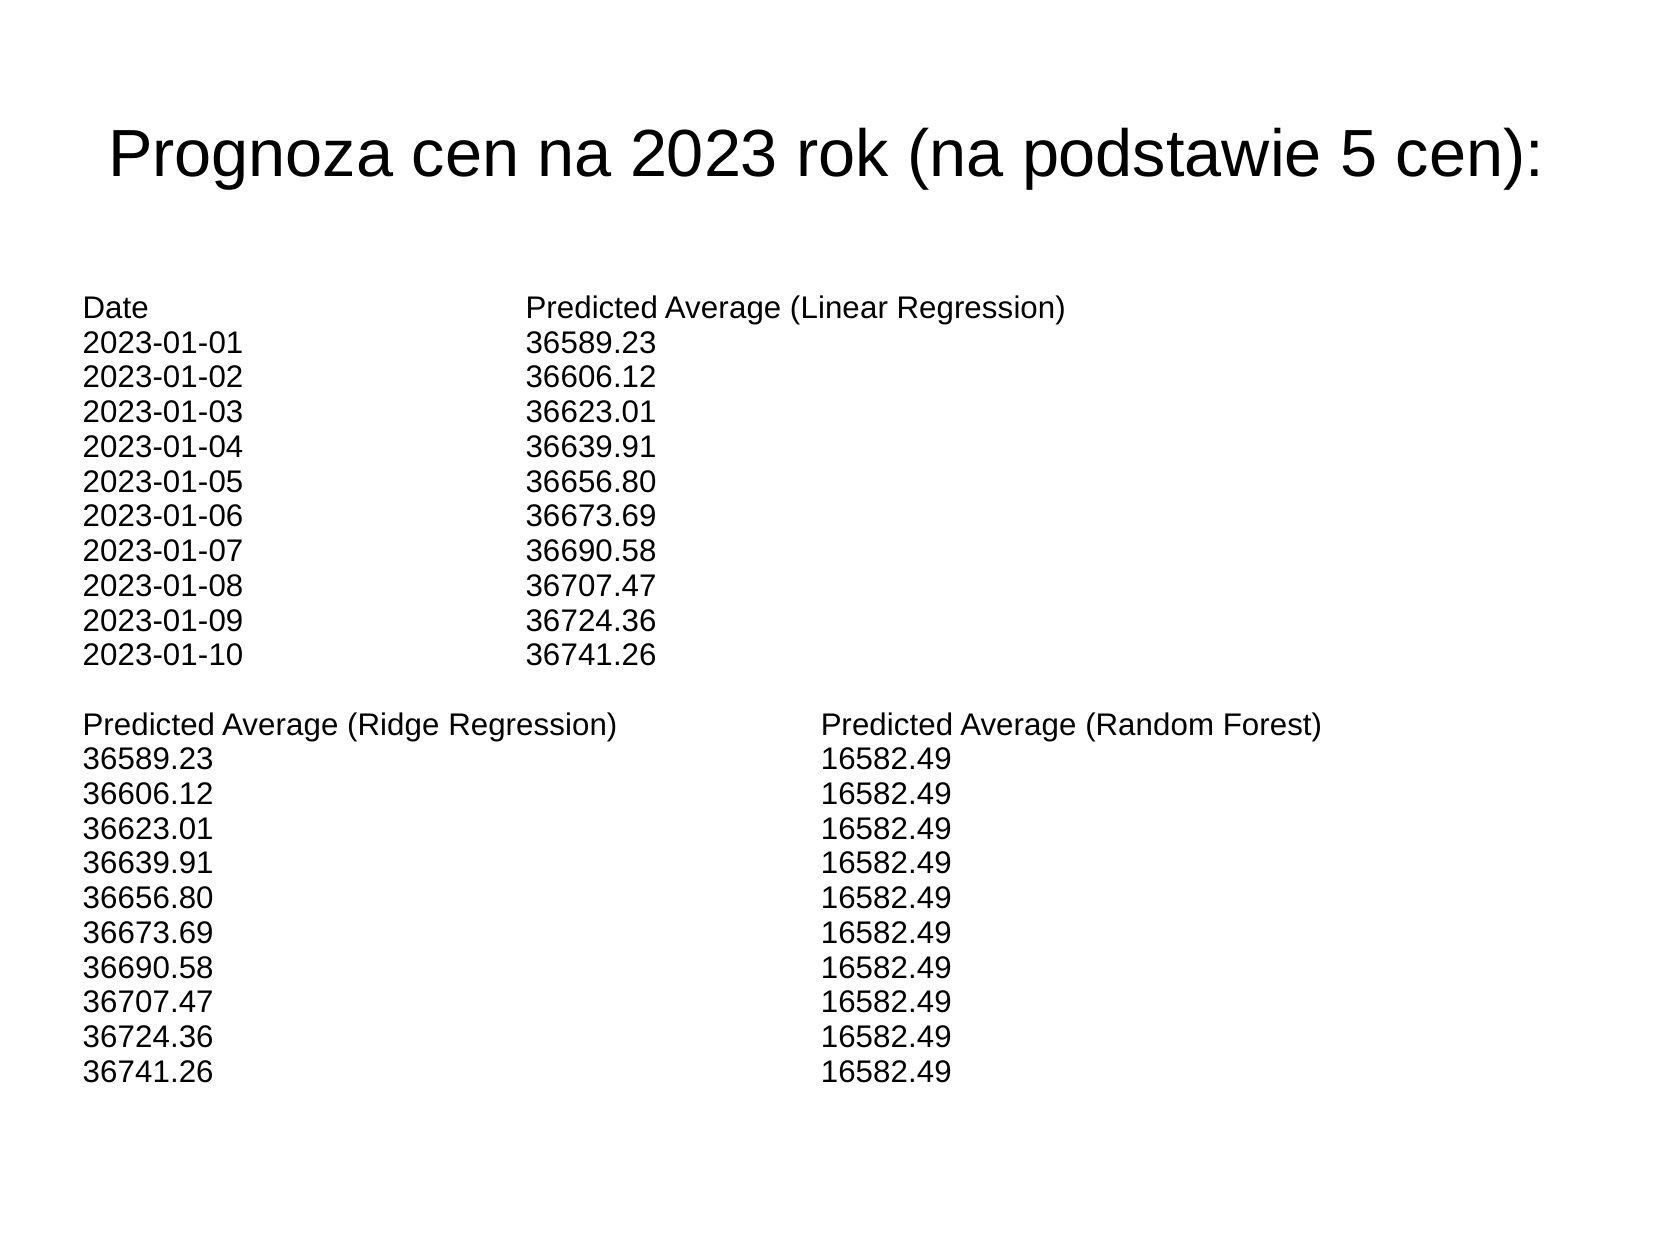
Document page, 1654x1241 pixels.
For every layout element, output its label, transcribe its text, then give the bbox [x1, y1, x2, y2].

title Prognoza cen na 2023 rok (na podstawie 5 cen): [82, 49, 1571, 257]
list Date Predicted Average (Linear Regression) 2023-01-01 36589.23 2023-01-02 36606.12 2023-01-03 36623.01 2023-01-04 36639.91 2023-01-05 36656.80 2023-01-06 36673.69 2023-01-07 36690.58 2023-01-08 36707.47 2023-01-09 36724.36 2023-01-10 36741.26 Predicted Average (Ridge Regression) Predicted Average (Random Forest) 36589.23 16582.49 36606.12 16582.49 36623.01 16582.49 36639.91 16582.49 36656.80 16582.49 36673.69 16582.49 36690.58 16582.49 36707.47 16582.49 36724.36 16582.49 36741.26 16582.49 [82, 290, 1571, 1109]
